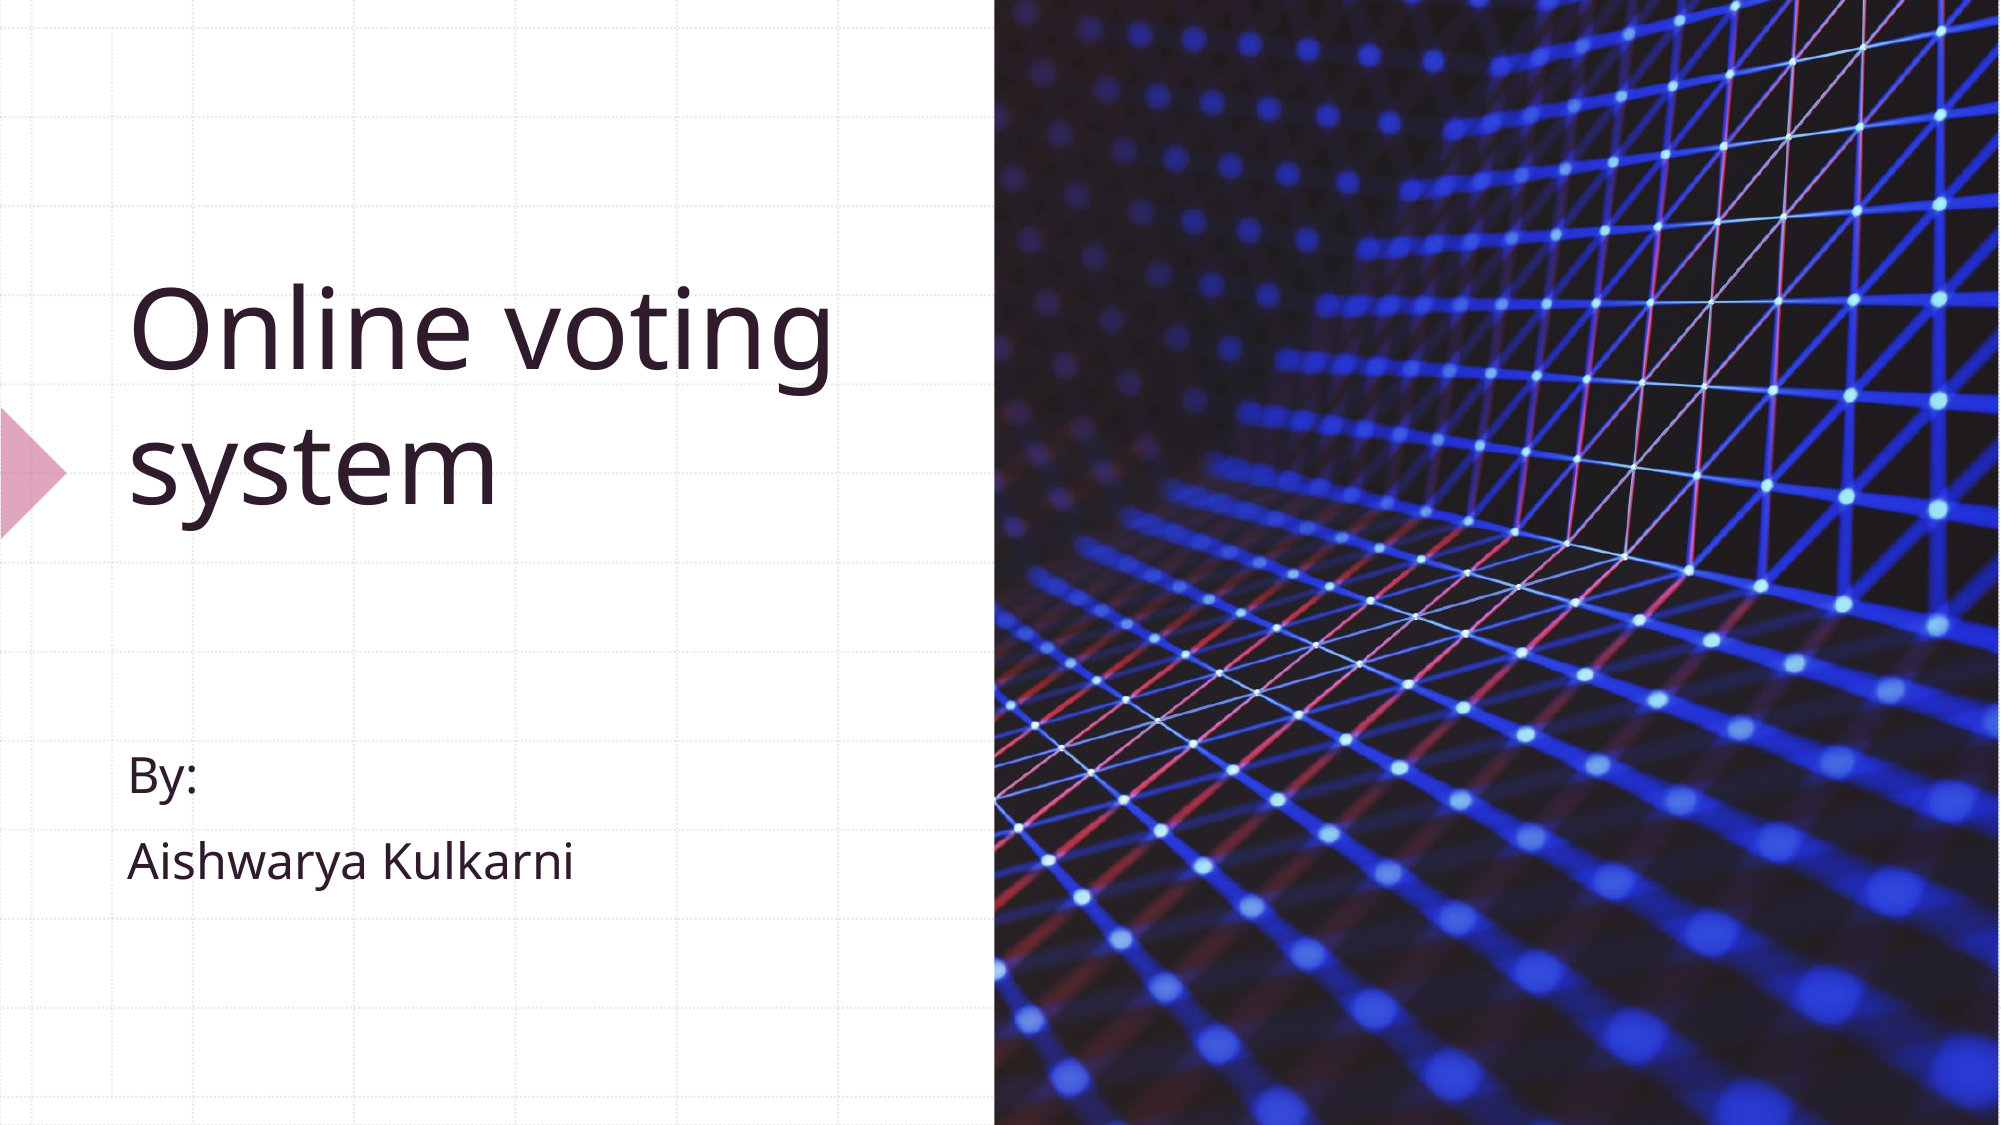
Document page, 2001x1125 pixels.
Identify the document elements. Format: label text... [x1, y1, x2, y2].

text_box [0, 0, 994, 1125]
title Online voting system [112, 122, 994, 535]
picture [994, 0, 1999, 1125]
subtitle By: Aishwarya Kulkarni [112, 561, 963, 941]
